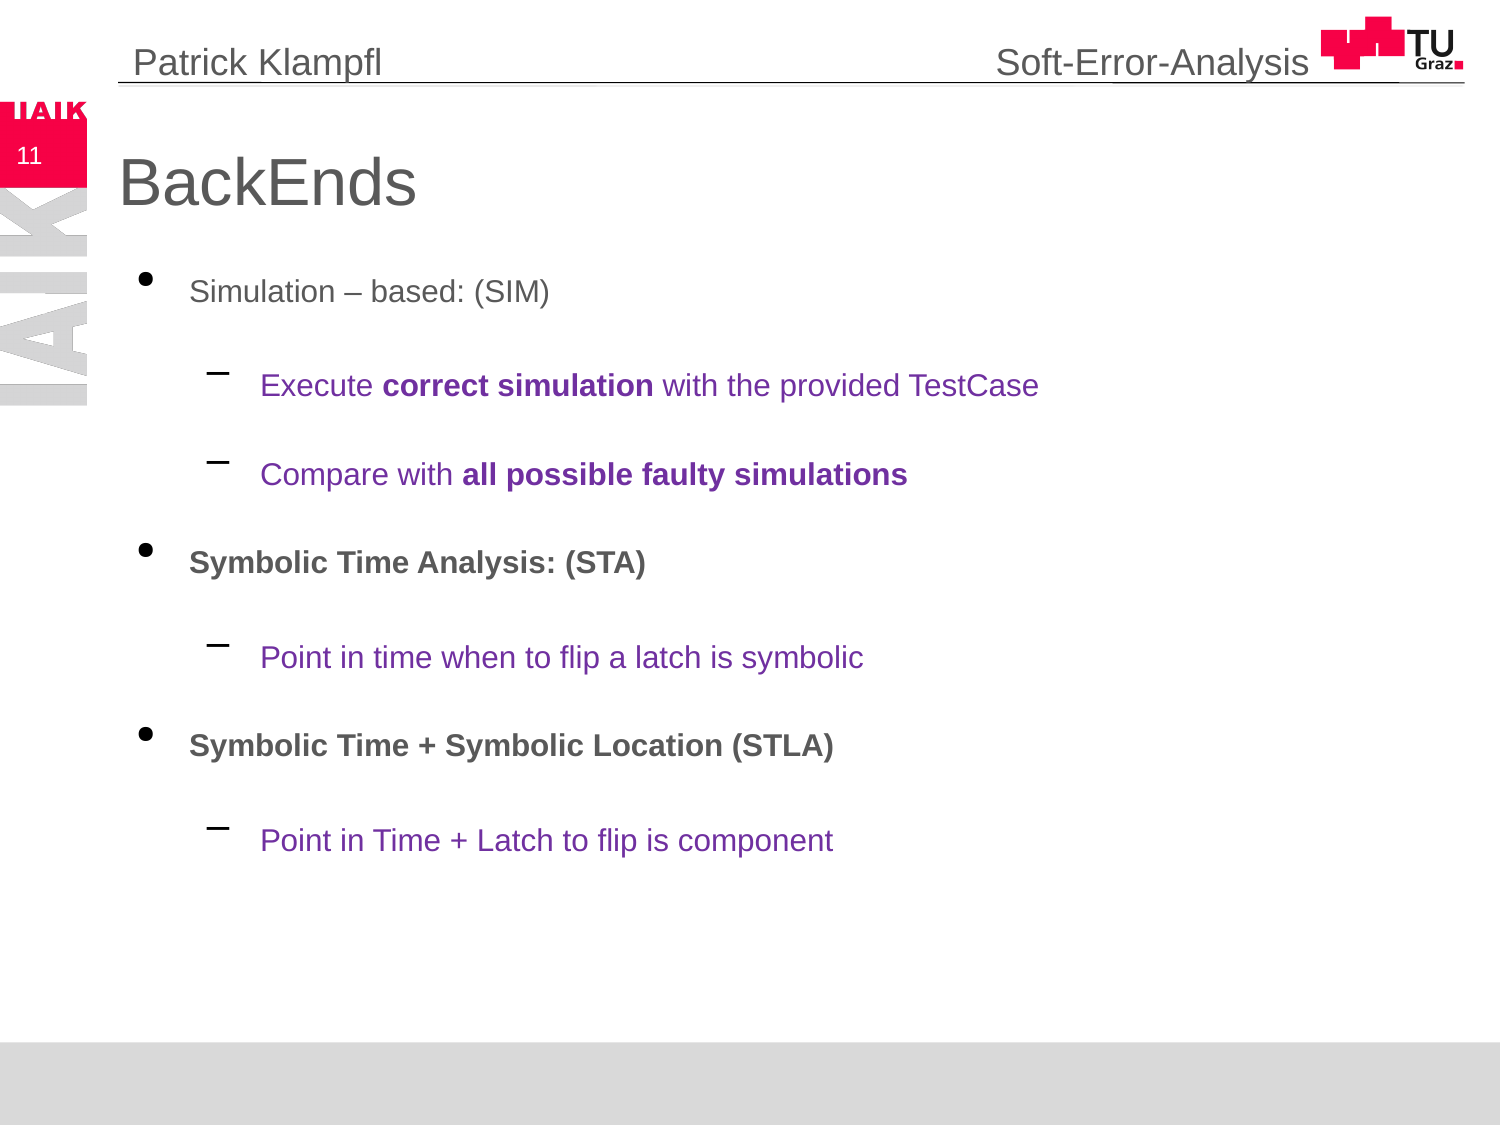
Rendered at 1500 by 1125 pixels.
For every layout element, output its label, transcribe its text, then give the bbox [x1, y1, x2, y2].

picture [1318, 12, 1466, 73]
list Simulation – based: (SIM) Execute correct simulation with the provided TestCase Compare with all possible faulty simulations Symbolic Time Analysis: (STA) Point in time when to flip a latch is symbolic Symbolic Time + Symbolic Location (STLA) Point in Time + Latch to flip is component [118, 248, 1469, 1038]
slide_number <number> [1, 124, 84, 185]
picture [0, 1, 87, 406]
title BackEnds [118, 138, 1469, 237]
